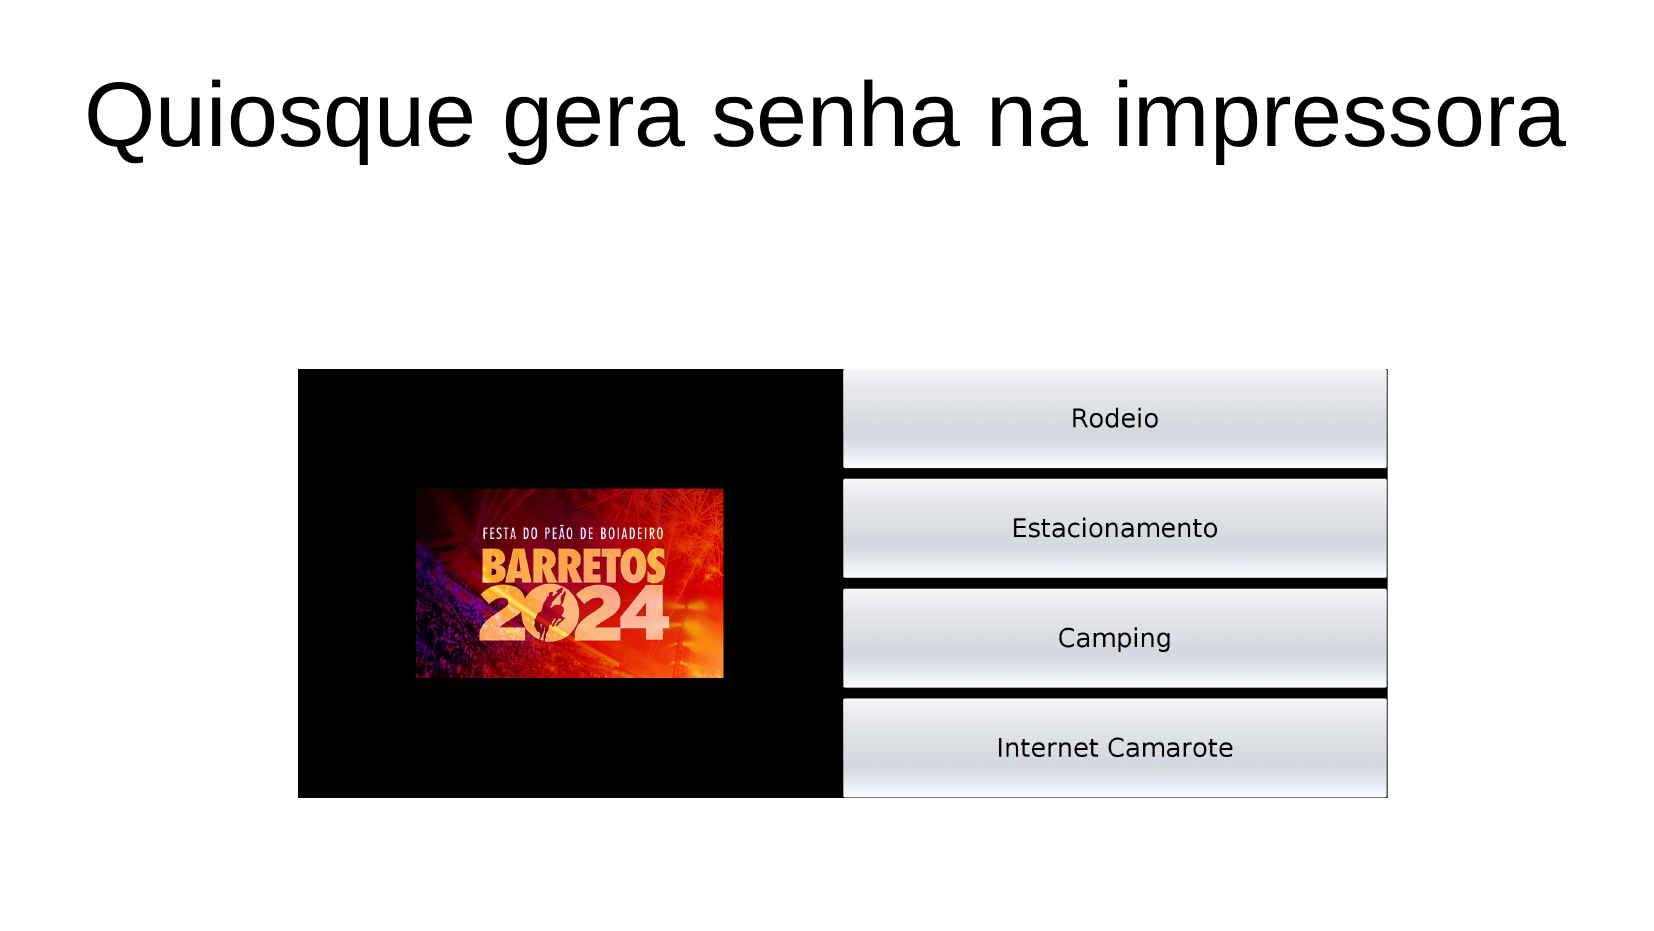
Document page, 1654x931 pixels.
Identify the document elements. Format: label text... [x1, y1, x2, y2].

picture [298, 369, 1388, 798]
title Quiosque gera senha na impressora [82, 37, 1571, 193]
